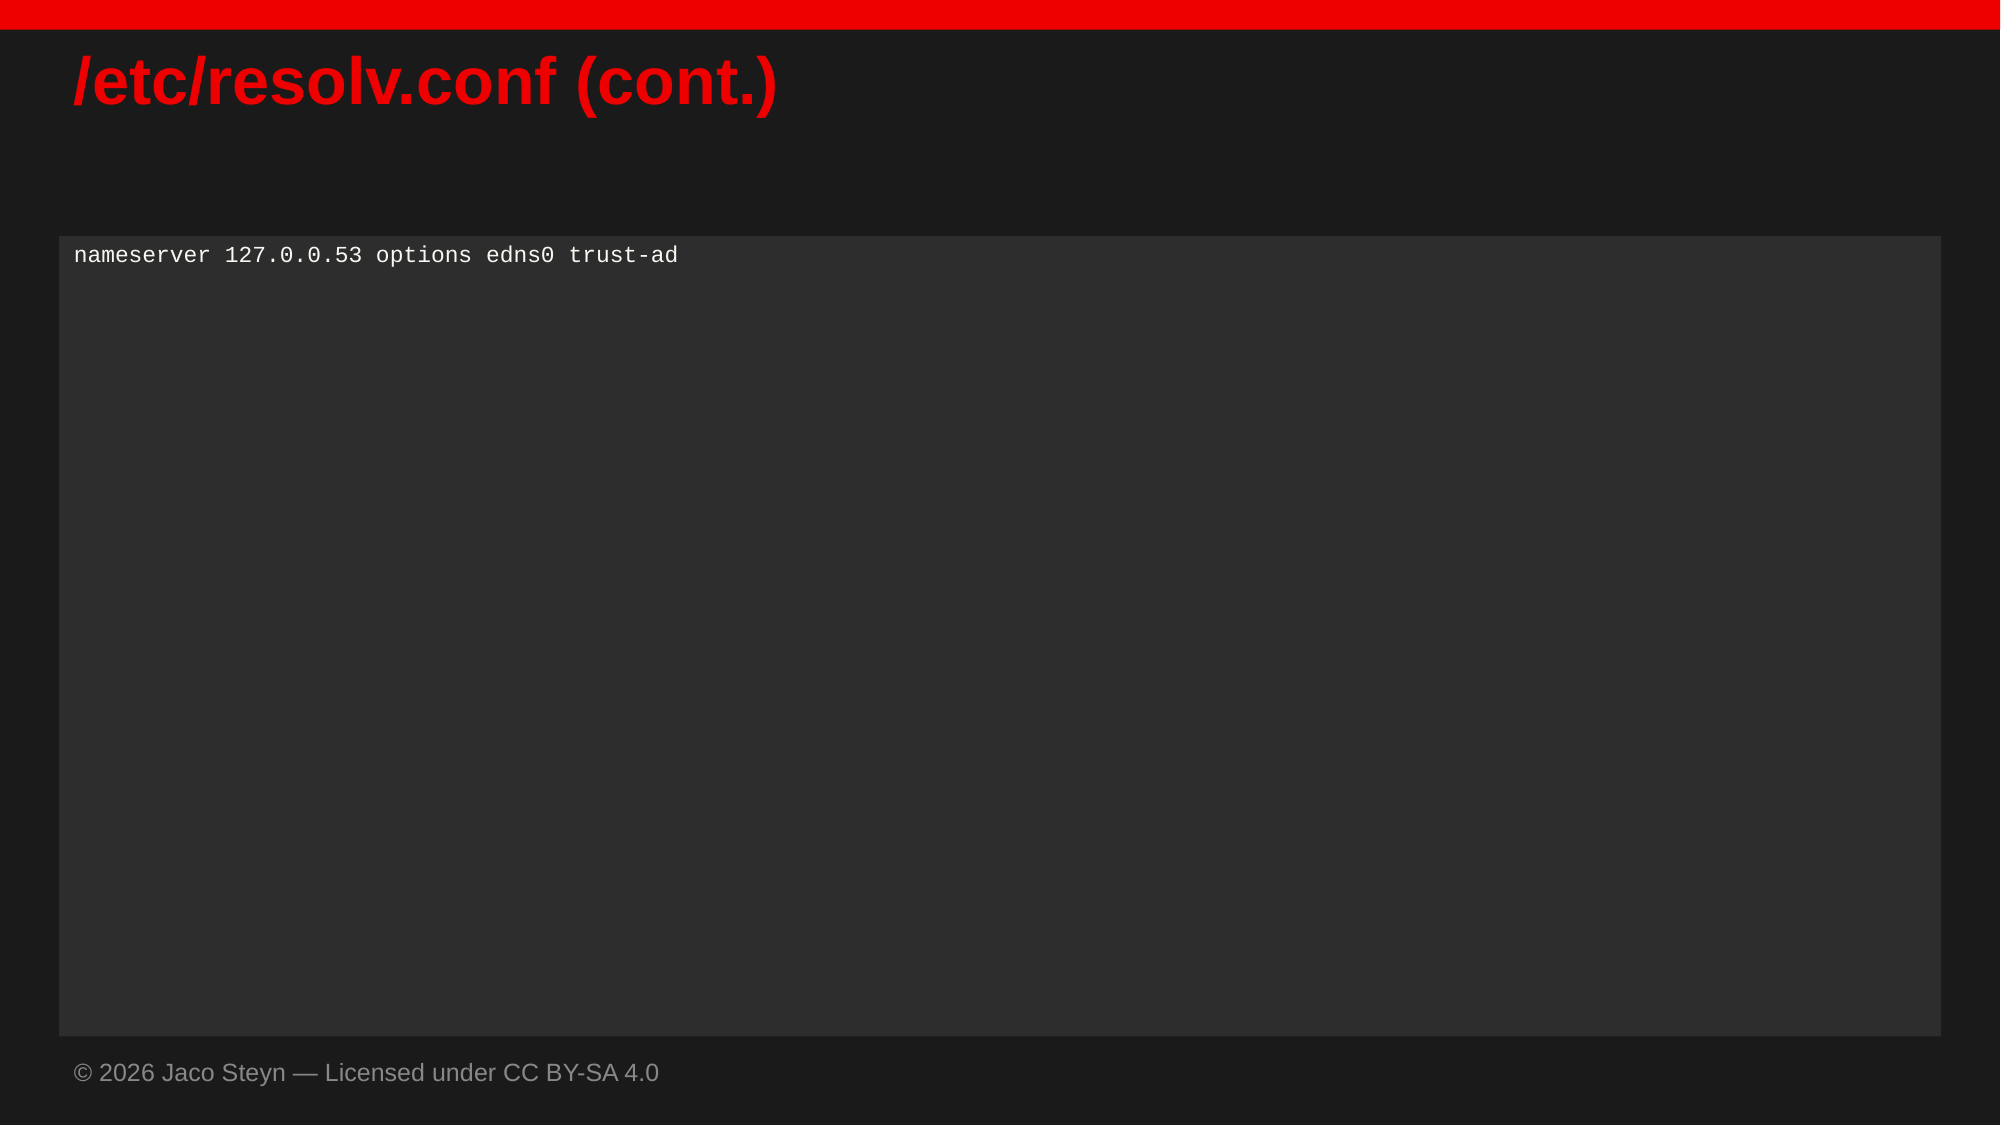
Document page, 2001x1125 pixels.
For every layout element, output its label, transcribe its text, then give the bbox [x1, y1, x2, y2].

text_box /etc/resolv.conf (cont.) [59, 36, 1942, 208]
text_box © 2026 Jaco Steyn — Licensed under CC BY-SA 4.0 [59, 1051, 1942, 1093]
text_box [0, 0, 2001, 30]
text_box nameserver 127.0.0.53 options edns0 trust-ad [59, 236, 1942, 1037]
